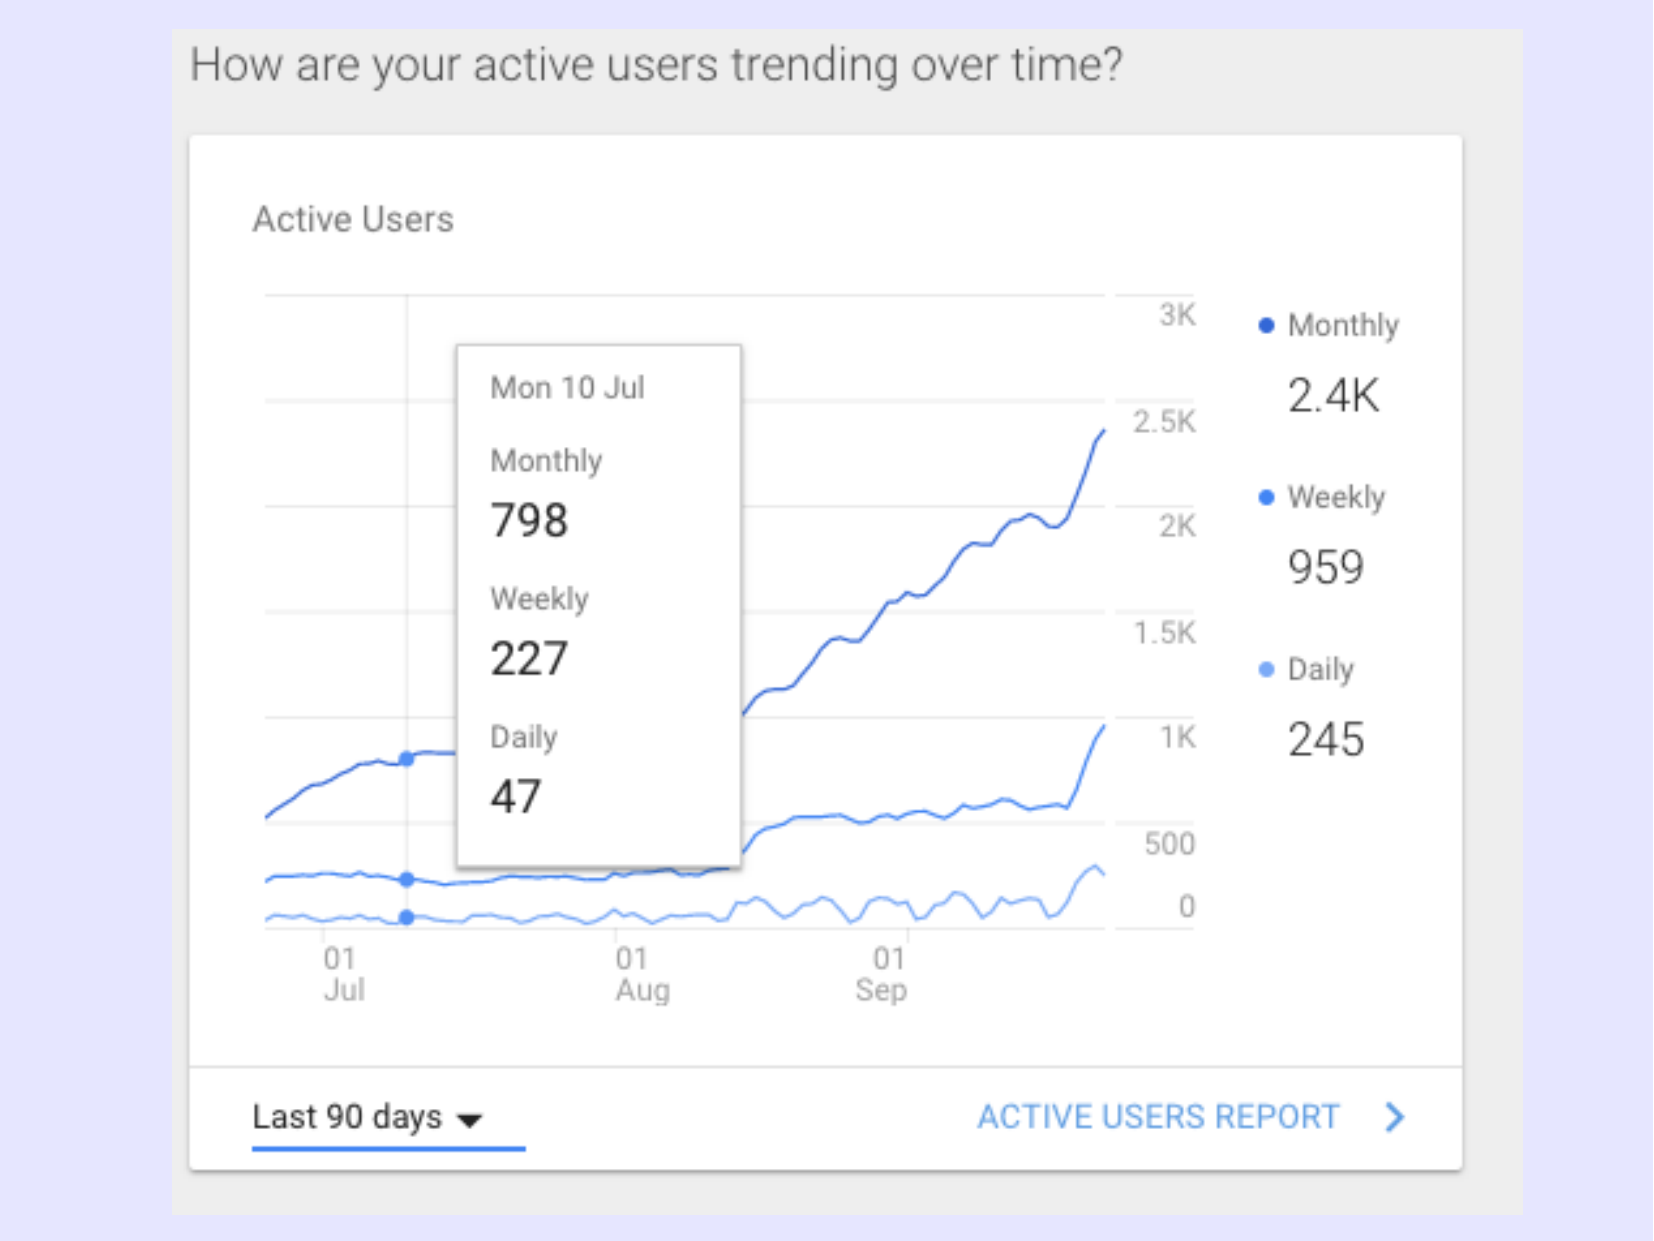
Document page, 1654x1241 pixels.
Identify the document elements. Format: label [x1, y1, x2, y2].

picture [172, 29, 1523, 1215]
